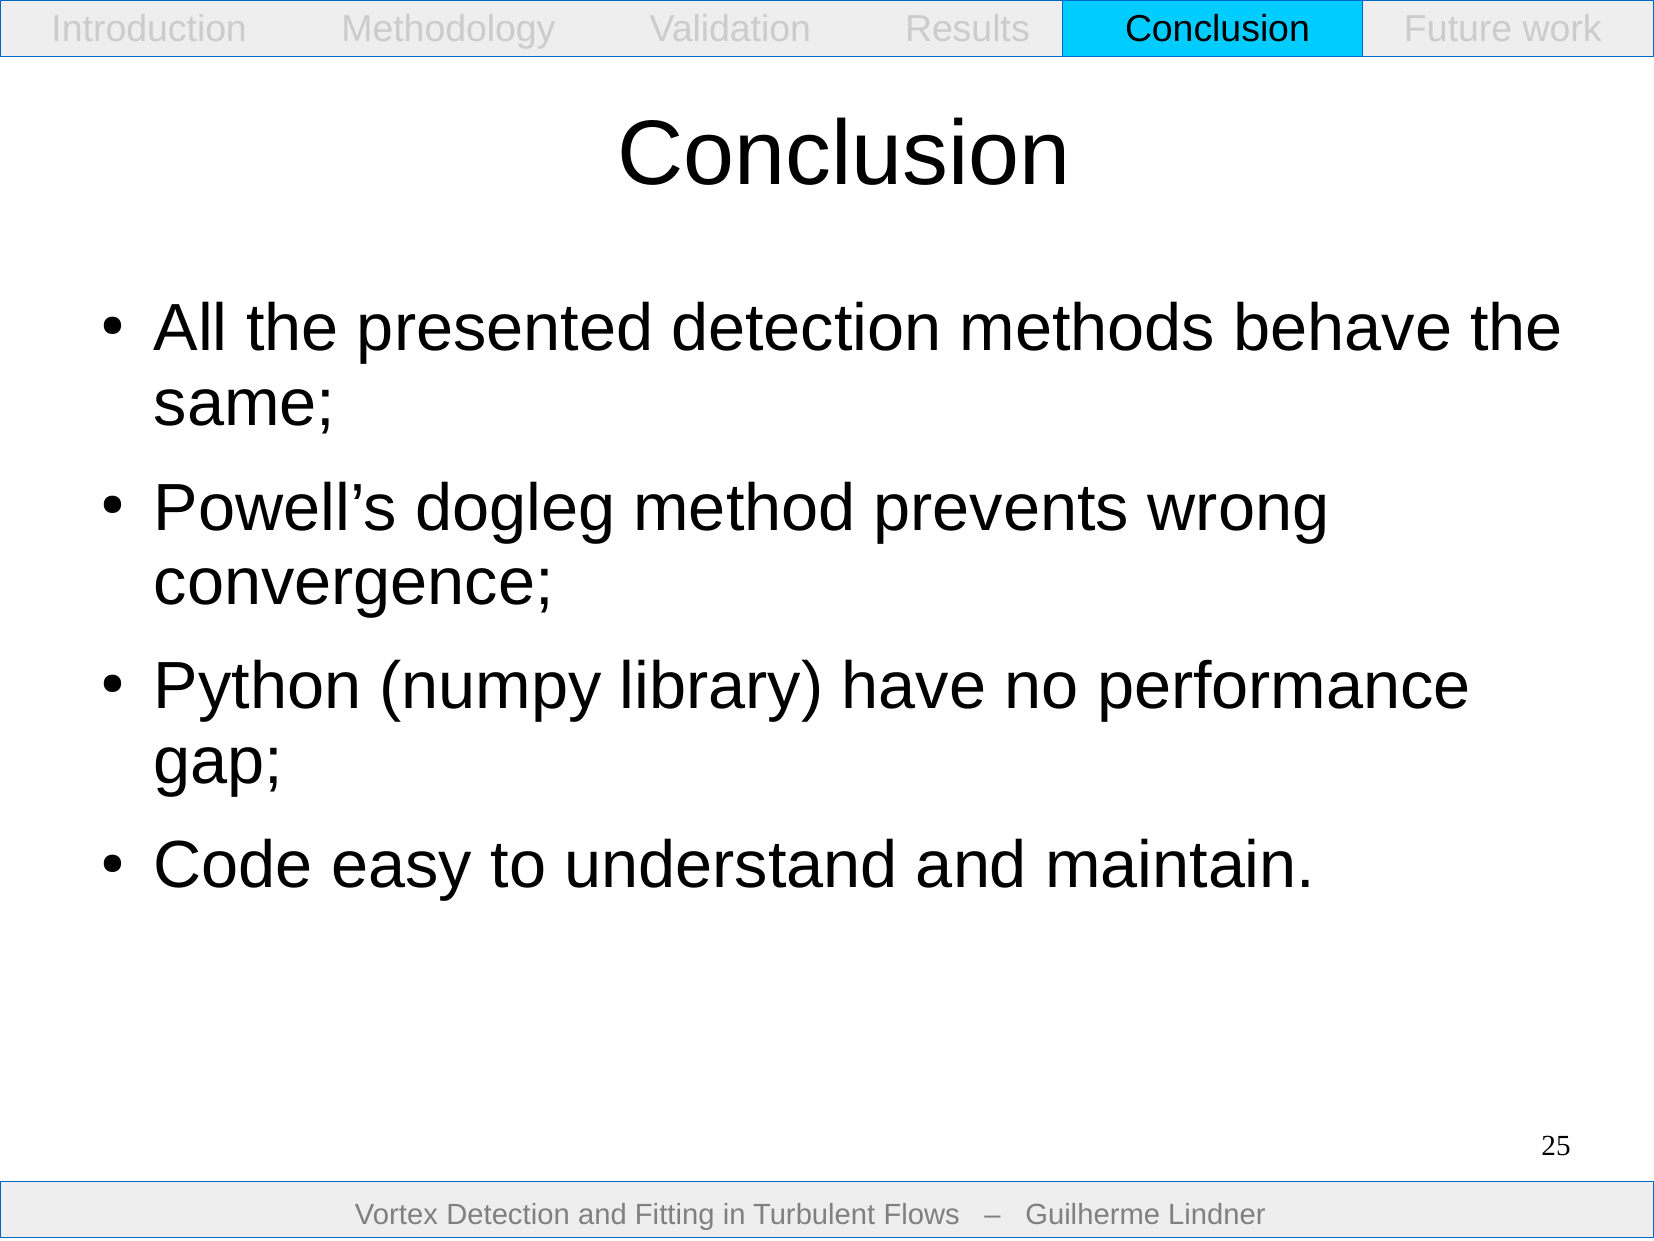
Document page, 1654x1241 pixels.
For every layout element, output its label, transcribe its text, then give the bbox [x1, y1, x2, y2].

text_box Introduction Methodology Validation Results Conclusion Future work [0, 0, 1654, 57]
text_box Vortex Detection and Fitting in Turbulent Flows – Guilherme Lindner [340, 1190, 1314, 1241]
text_box [0, 1181, 1654, 1238]
title Conclusion [82, 57, 1571, 257]
list All the presented detection methods behave the same; Powell’s dogleg method prevents wrong convergence; Python (numpy library) have no performance gap; Code easy to understand and maintain. [82, 290, 1571, 1010]
